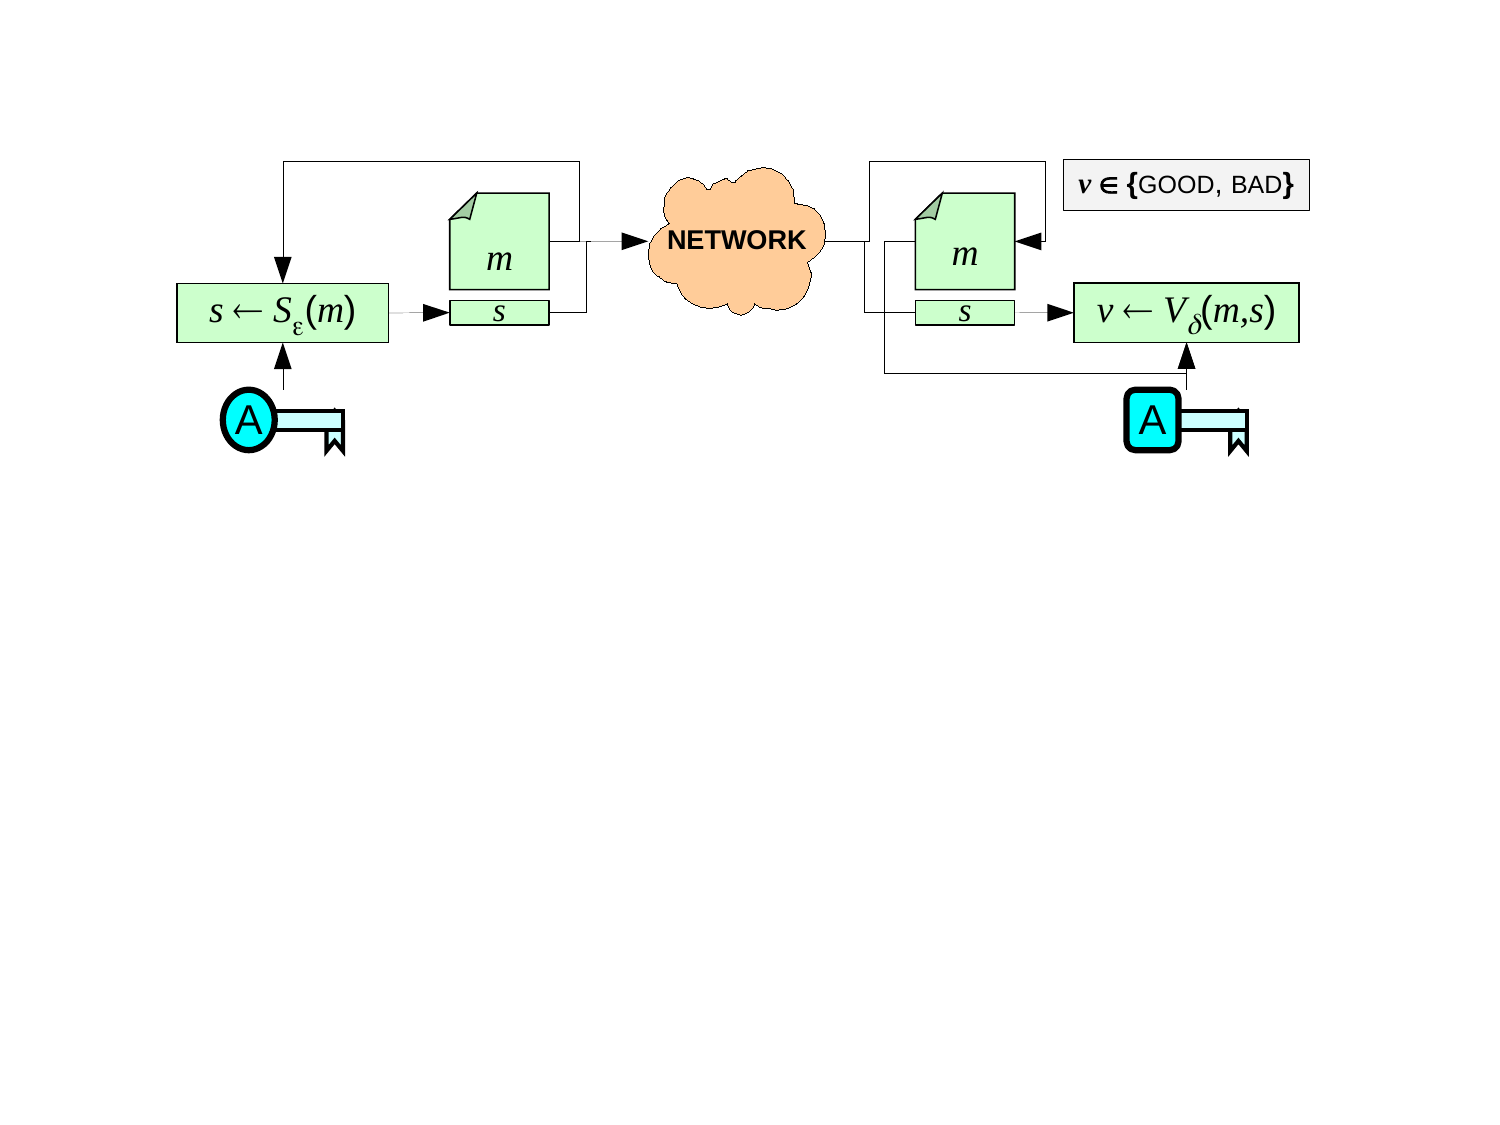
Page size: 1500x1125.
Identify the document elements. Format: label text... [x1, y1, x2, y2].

text_box s [449, 300, 550, 325]
text_box [1179, 410, 1247, 452]
text_box A [222, 389, 275, 451]
text_box A [1126, 389, 1179, 451]
text_box m [449, 193, 550, 290]
text_box v  Vd(m,s) [1073, 283, 1300, 343]
text_box s  Se(m) [177, 283, 389, 343]
text_box [274, 410, 343, 451]
text_box m [915, 193, 1015, 290]
text_box v  {GOOD, BAD} [1062, 159, 1310, 211]
text_box s [915, 300, 1015, 325]
text_box NETWORK [648, 167, 826, 316]
